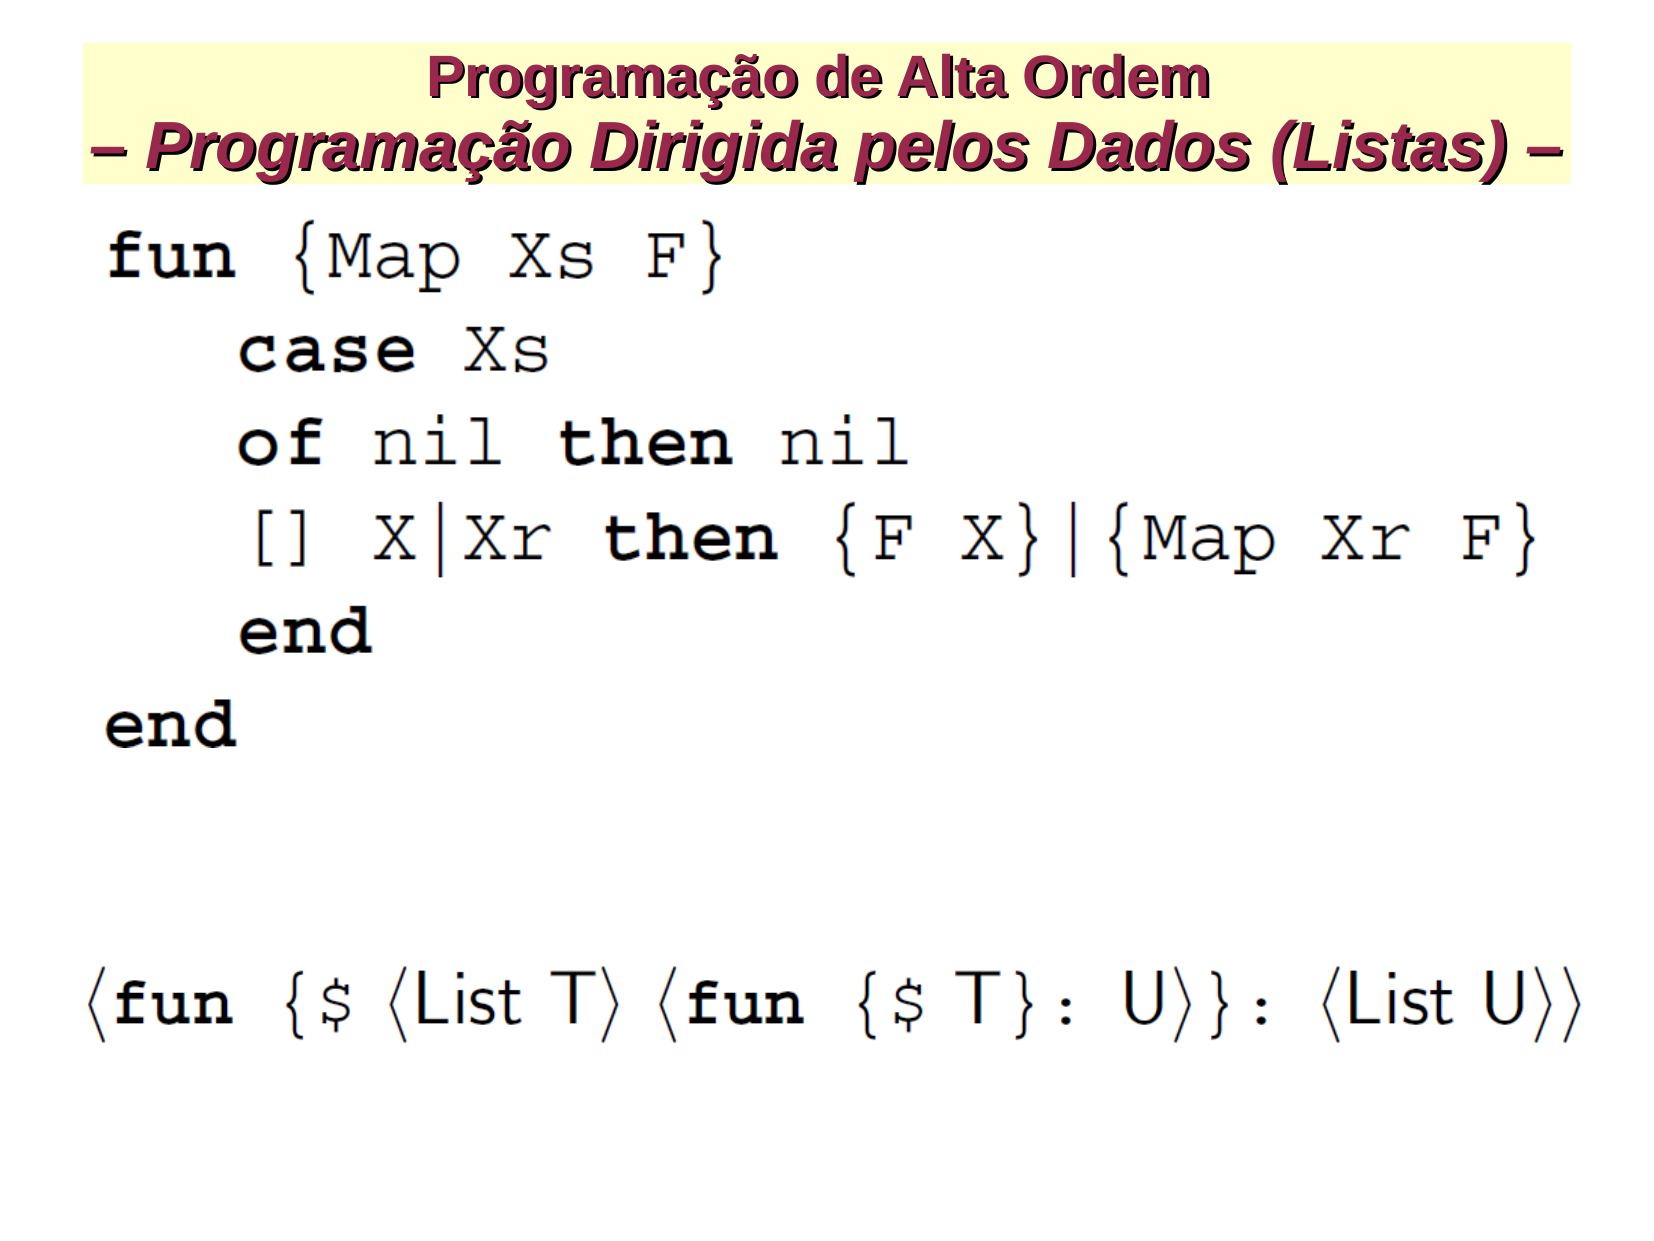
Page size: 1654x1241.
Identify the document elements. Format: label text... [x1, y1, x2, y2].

picture [76, 957, 1583, 1054]
title Programação de Alta Ordem – Programação Dirigida pelos Dados (Listas) – [82, 42, 1571, 184]
picture [88, 217, 1536, 748]
